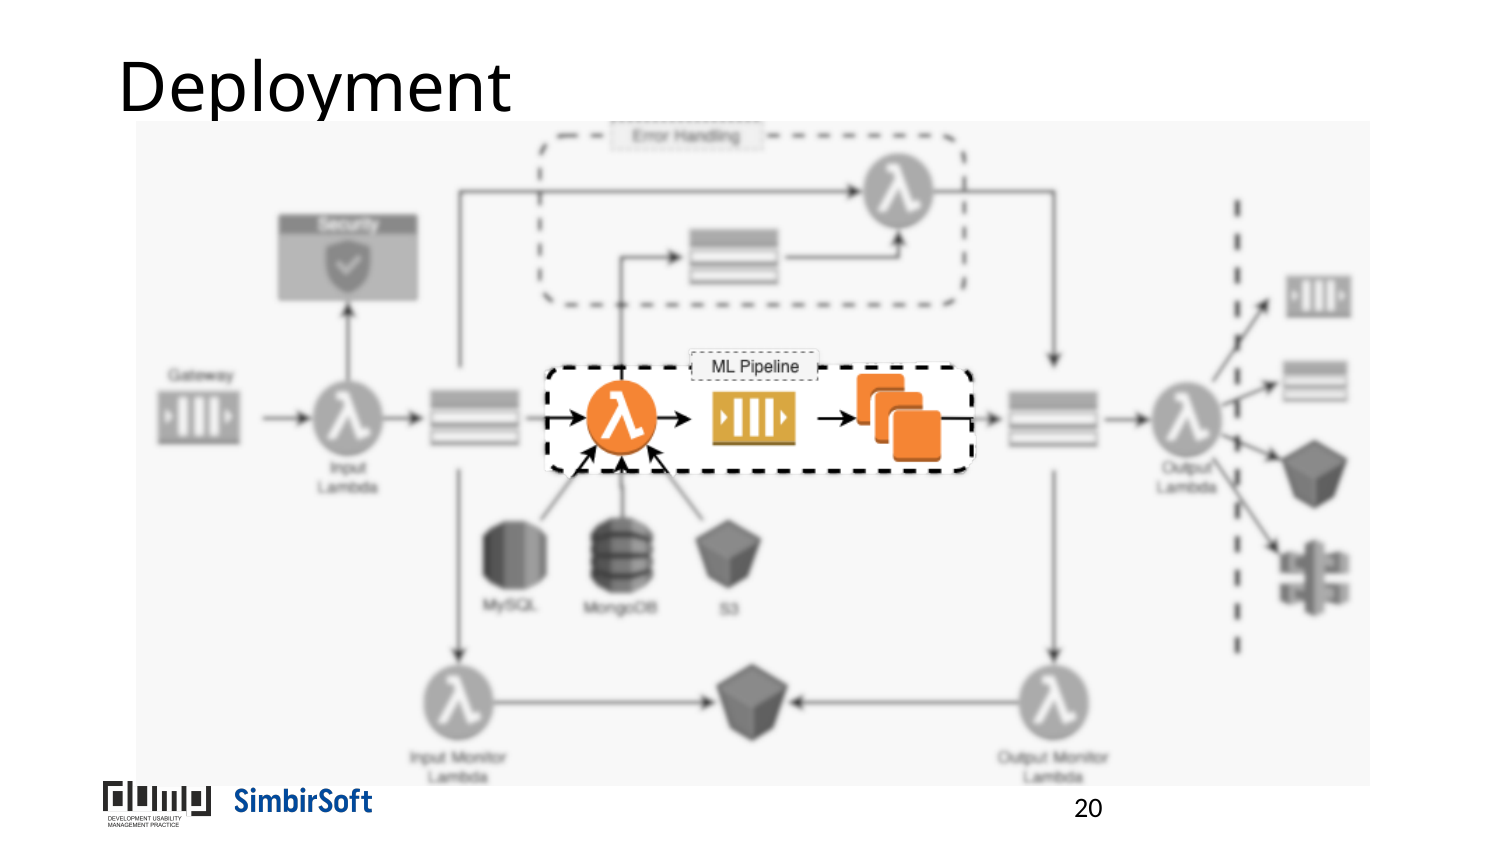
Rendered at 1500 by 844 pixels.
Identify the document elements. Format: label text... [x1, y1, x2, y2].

picture [103, 121, 1370, 827]
slide_number <номер> [1059, 782, 1397, 827]
title Deployment [103, 44, 1397, 122]
